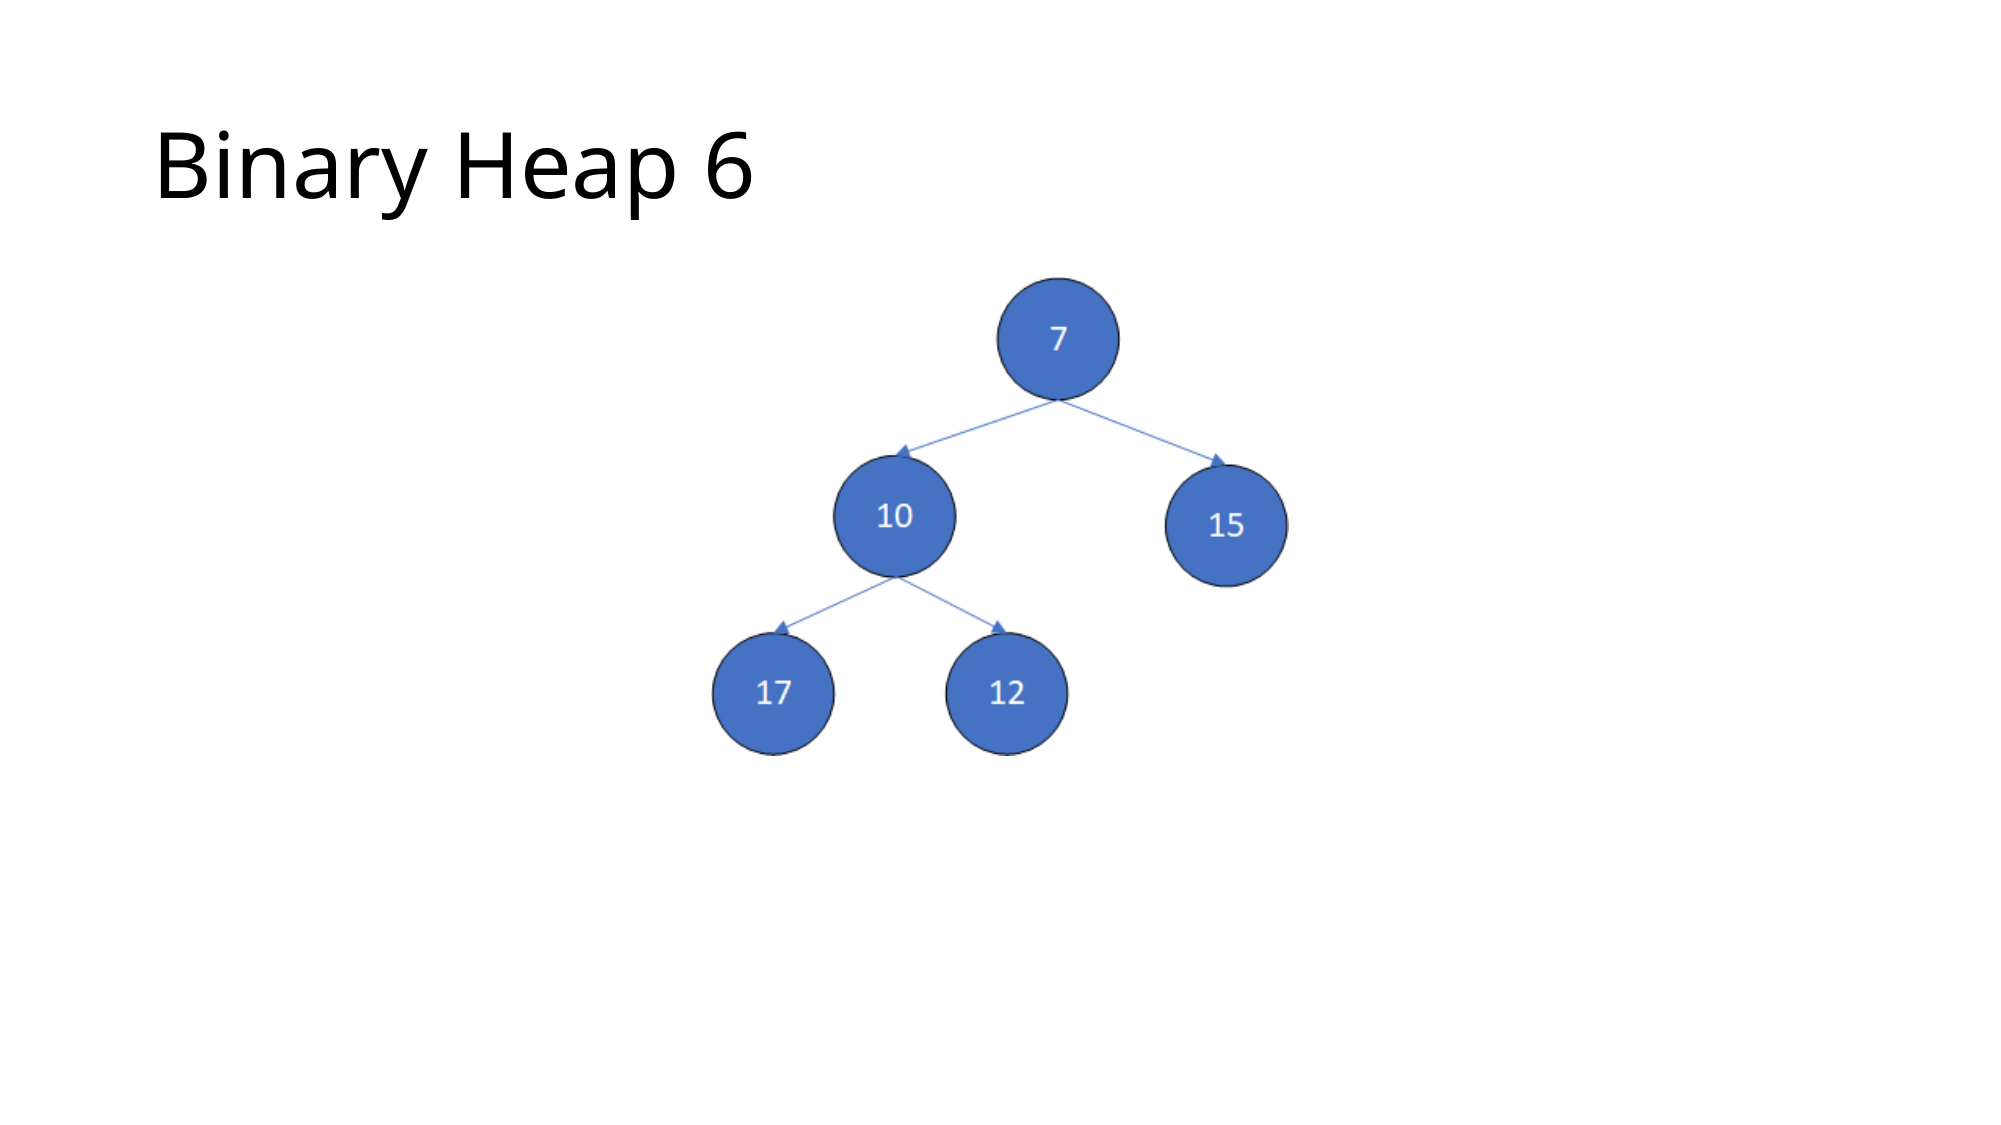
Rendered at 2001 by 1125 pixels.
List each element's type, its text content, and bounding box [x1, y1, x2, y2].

picture [711, 277, 1289, 756]
title Binary Heap 6 [137, 59, 1863, 278]
